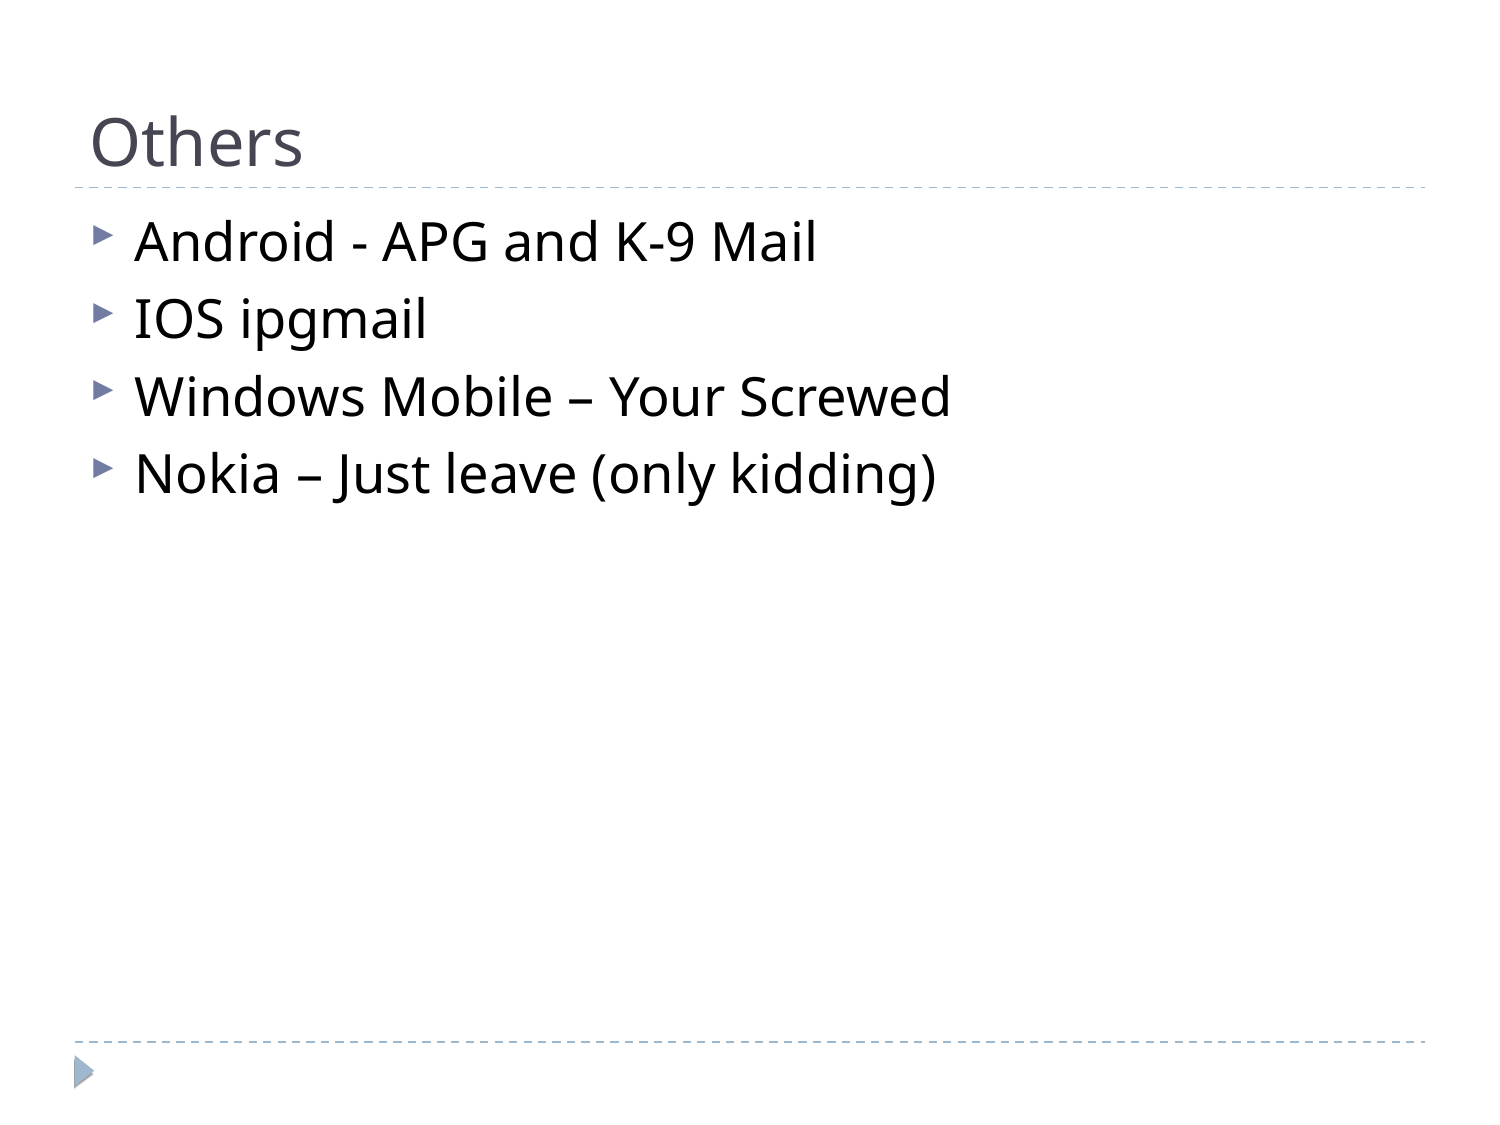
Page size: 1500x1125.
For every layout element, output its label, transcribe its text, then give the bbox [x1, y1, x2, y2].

list Android - APG and K-9 Mail IOS ipgmail Windows Mobile – Your Screwed Nokia – Just leave (only kidding) [75, 200, 1425, 1010]
title Others [75, 24, 1425, 188]
